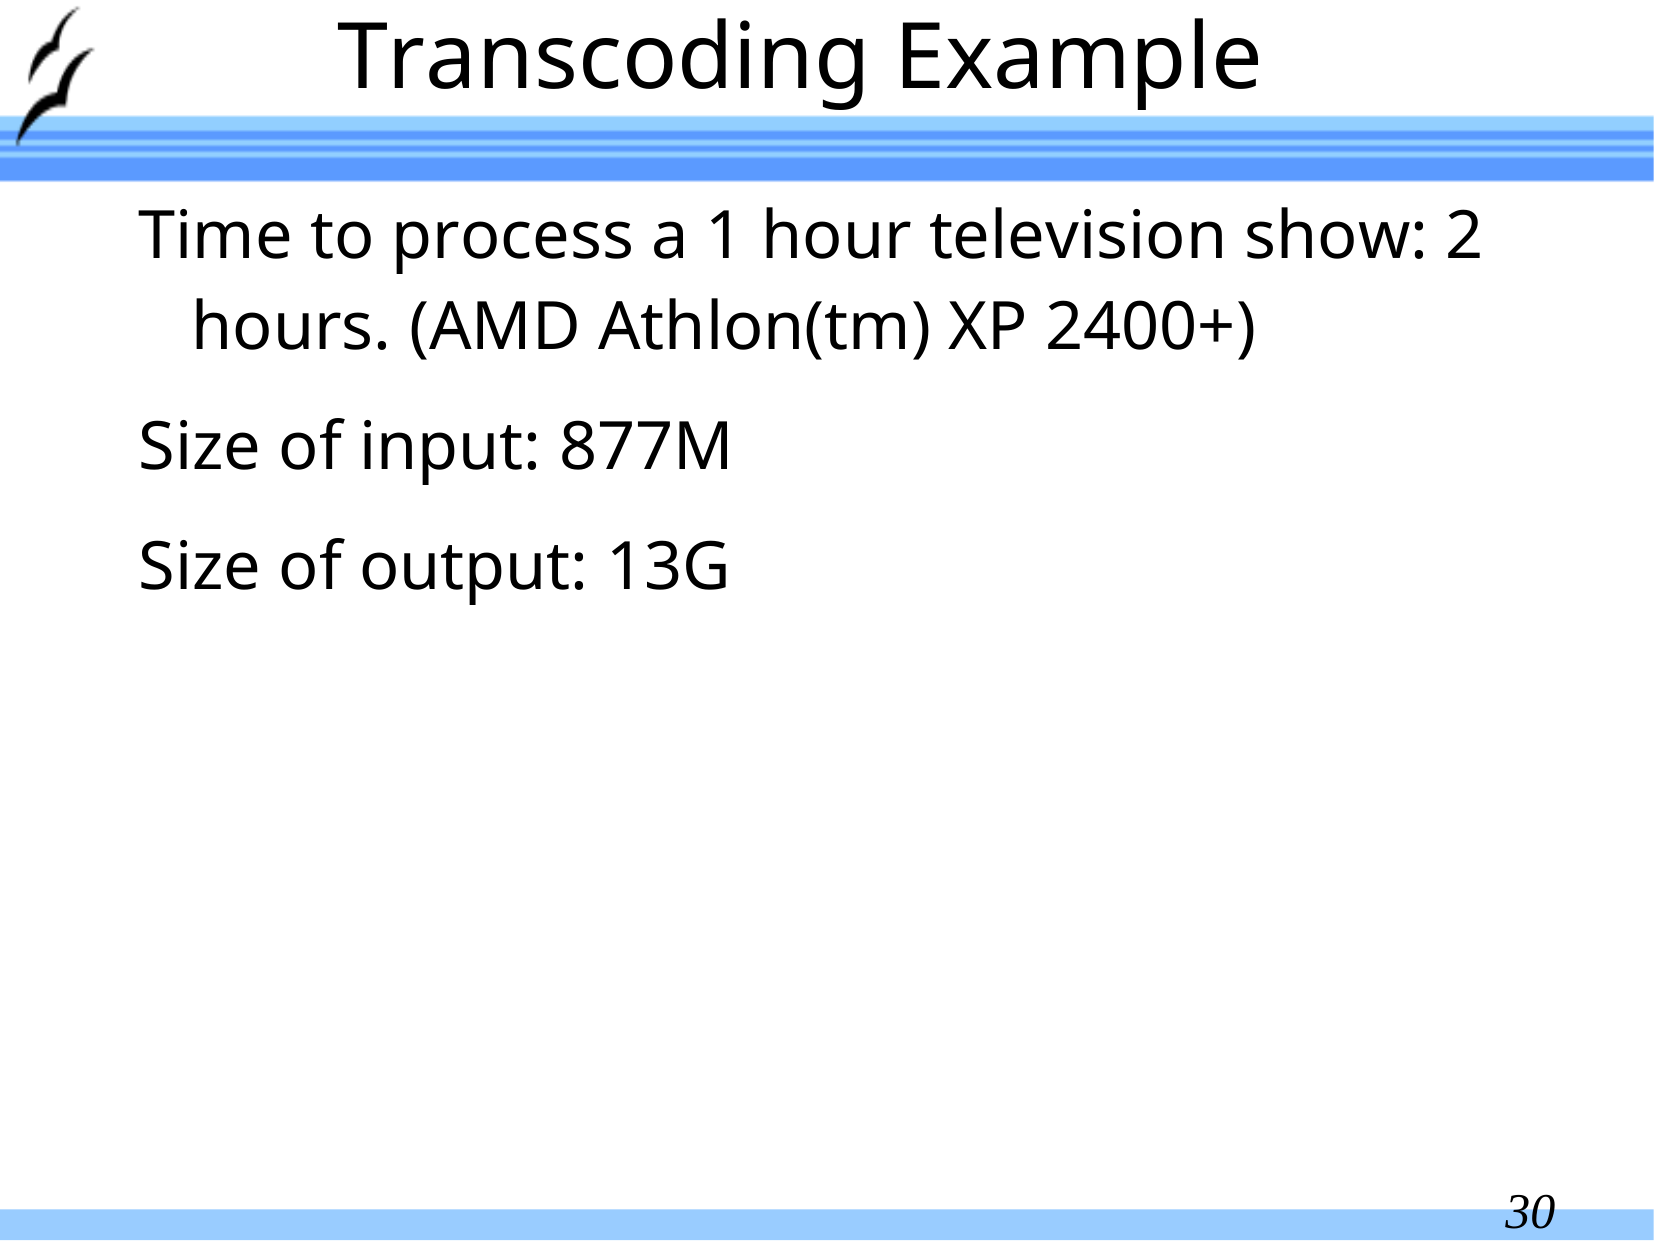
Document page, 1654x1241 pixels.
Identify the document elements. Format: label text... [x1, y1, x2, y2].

picture [0, 0, 1654, 188]
title Transcoding Example [94, 0, 1507, 121]
list Time to process a 1 hour television show: 2 hours. (AMD Athlon(tm) XP 2400+) Size of input: 877M Size of output: 13G [120, 187, 1533, 1195]
